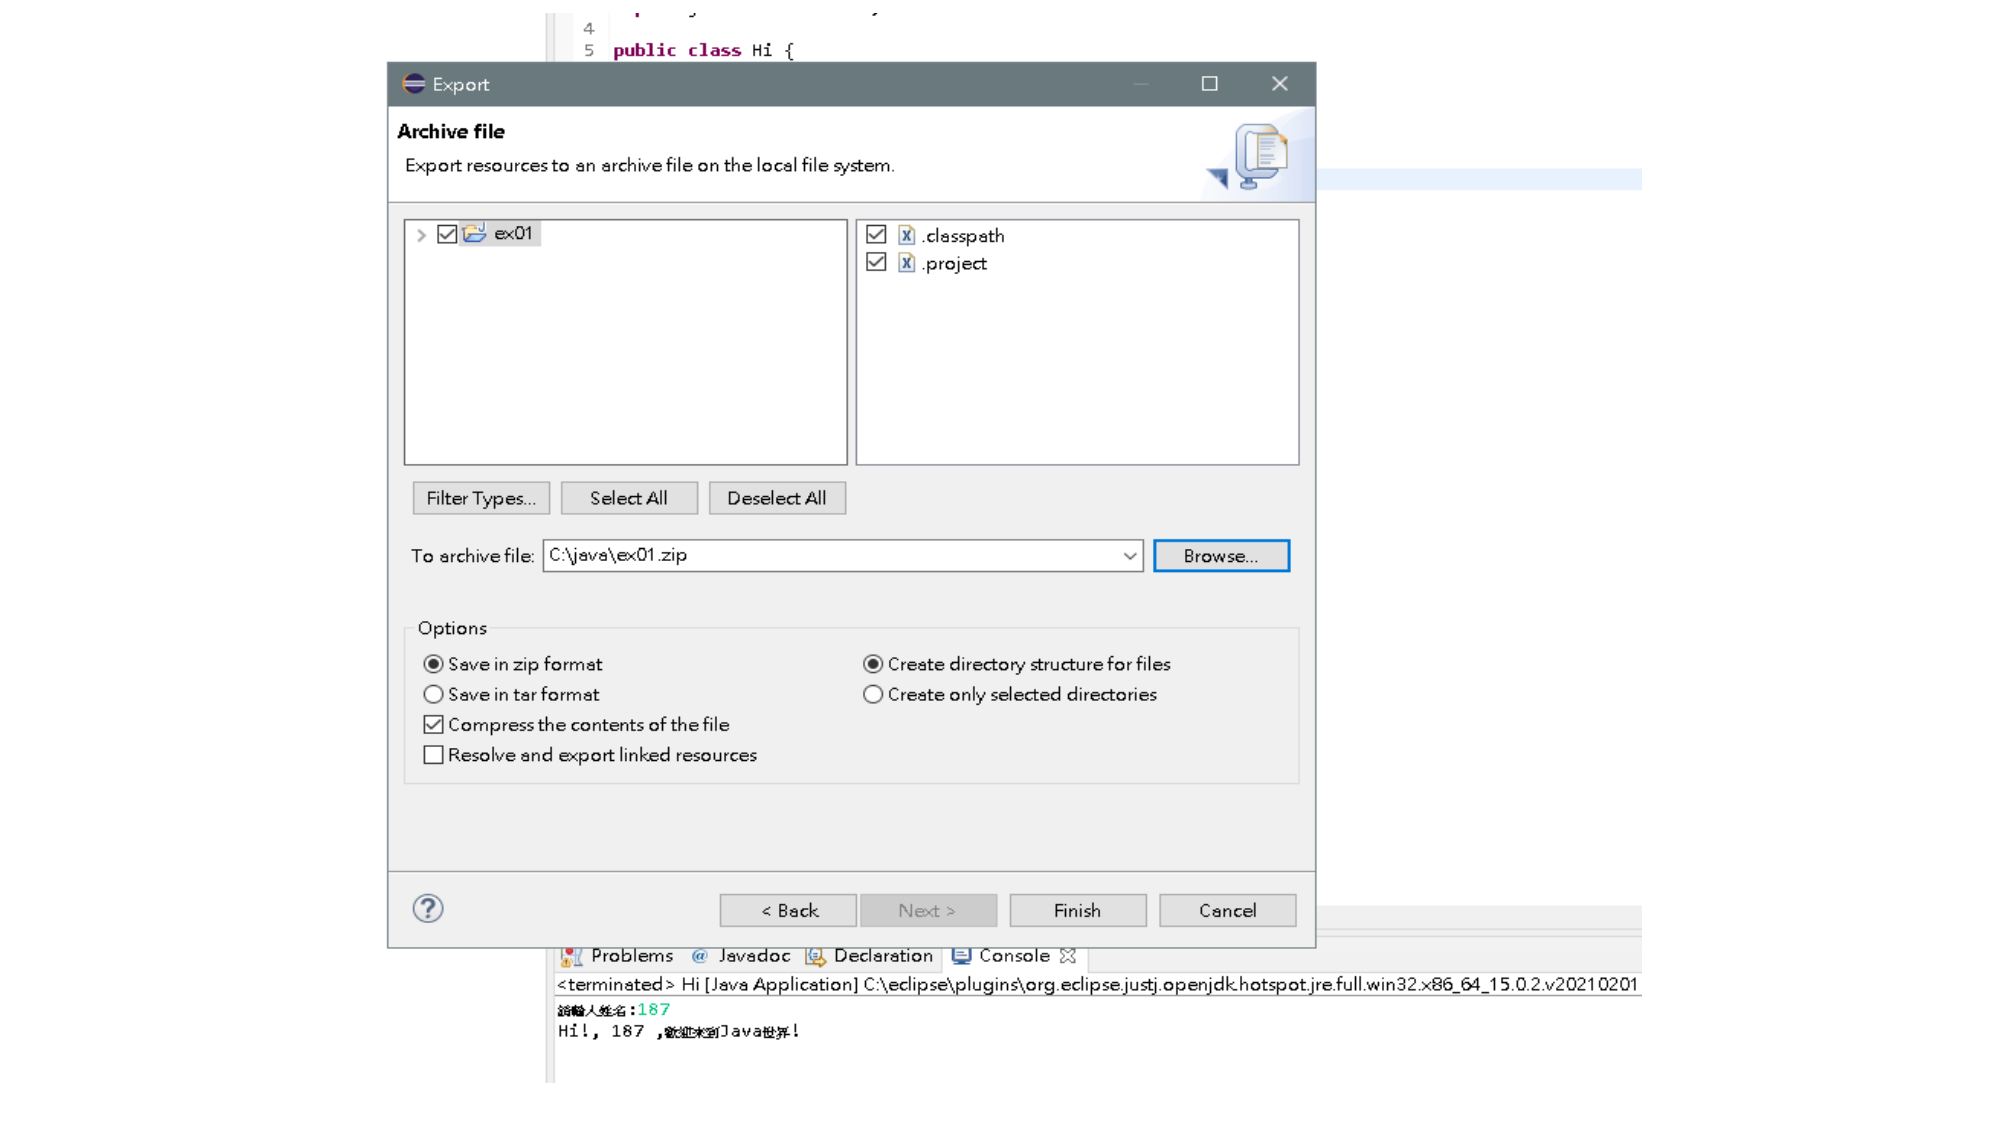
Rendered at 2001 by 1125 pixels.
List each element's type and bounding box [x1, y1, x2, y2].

picture [285, 13, 1642, 1083]
